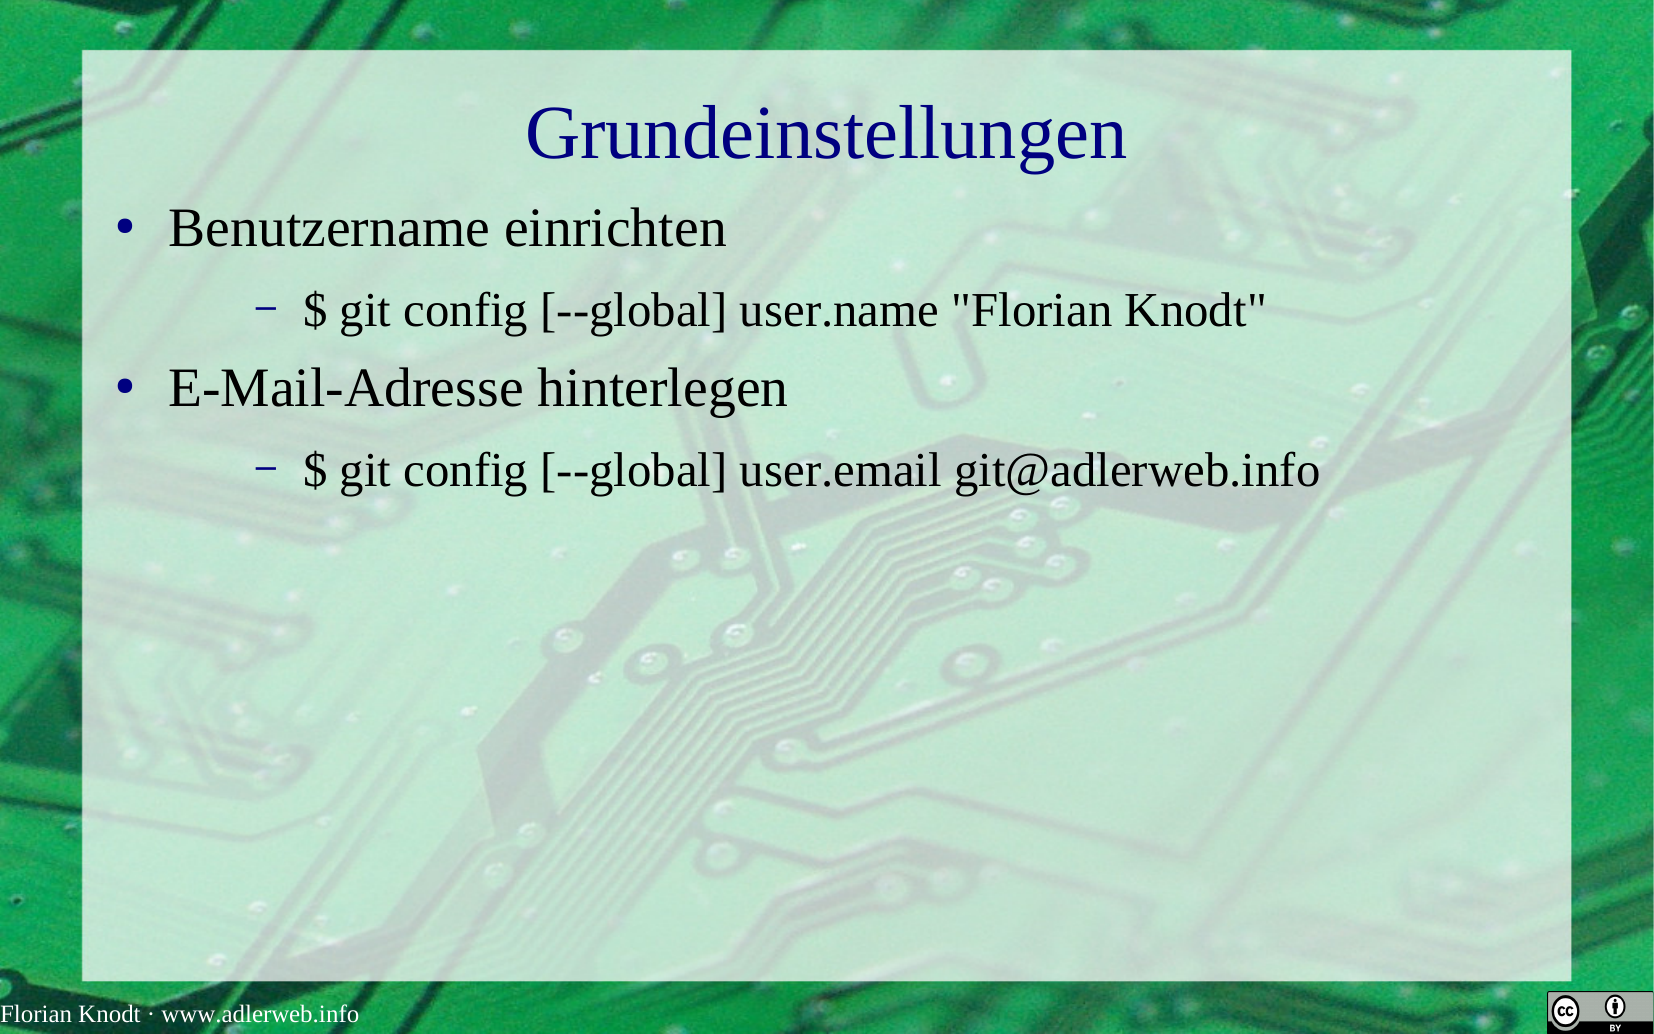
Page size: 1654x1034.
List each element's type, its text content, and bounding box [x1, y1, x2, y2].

picture [0, 0, 1654, 1034]
list Benutzername einrichten $ git config [--global] user.name "Florian Knodt" E-Mail-Adresse hinterlegen $ git config [--global] user.email git@adlerweb.info [82, 196, 1571, 934]
title Grundeinstellungen [82, 46, 1571, 196]
